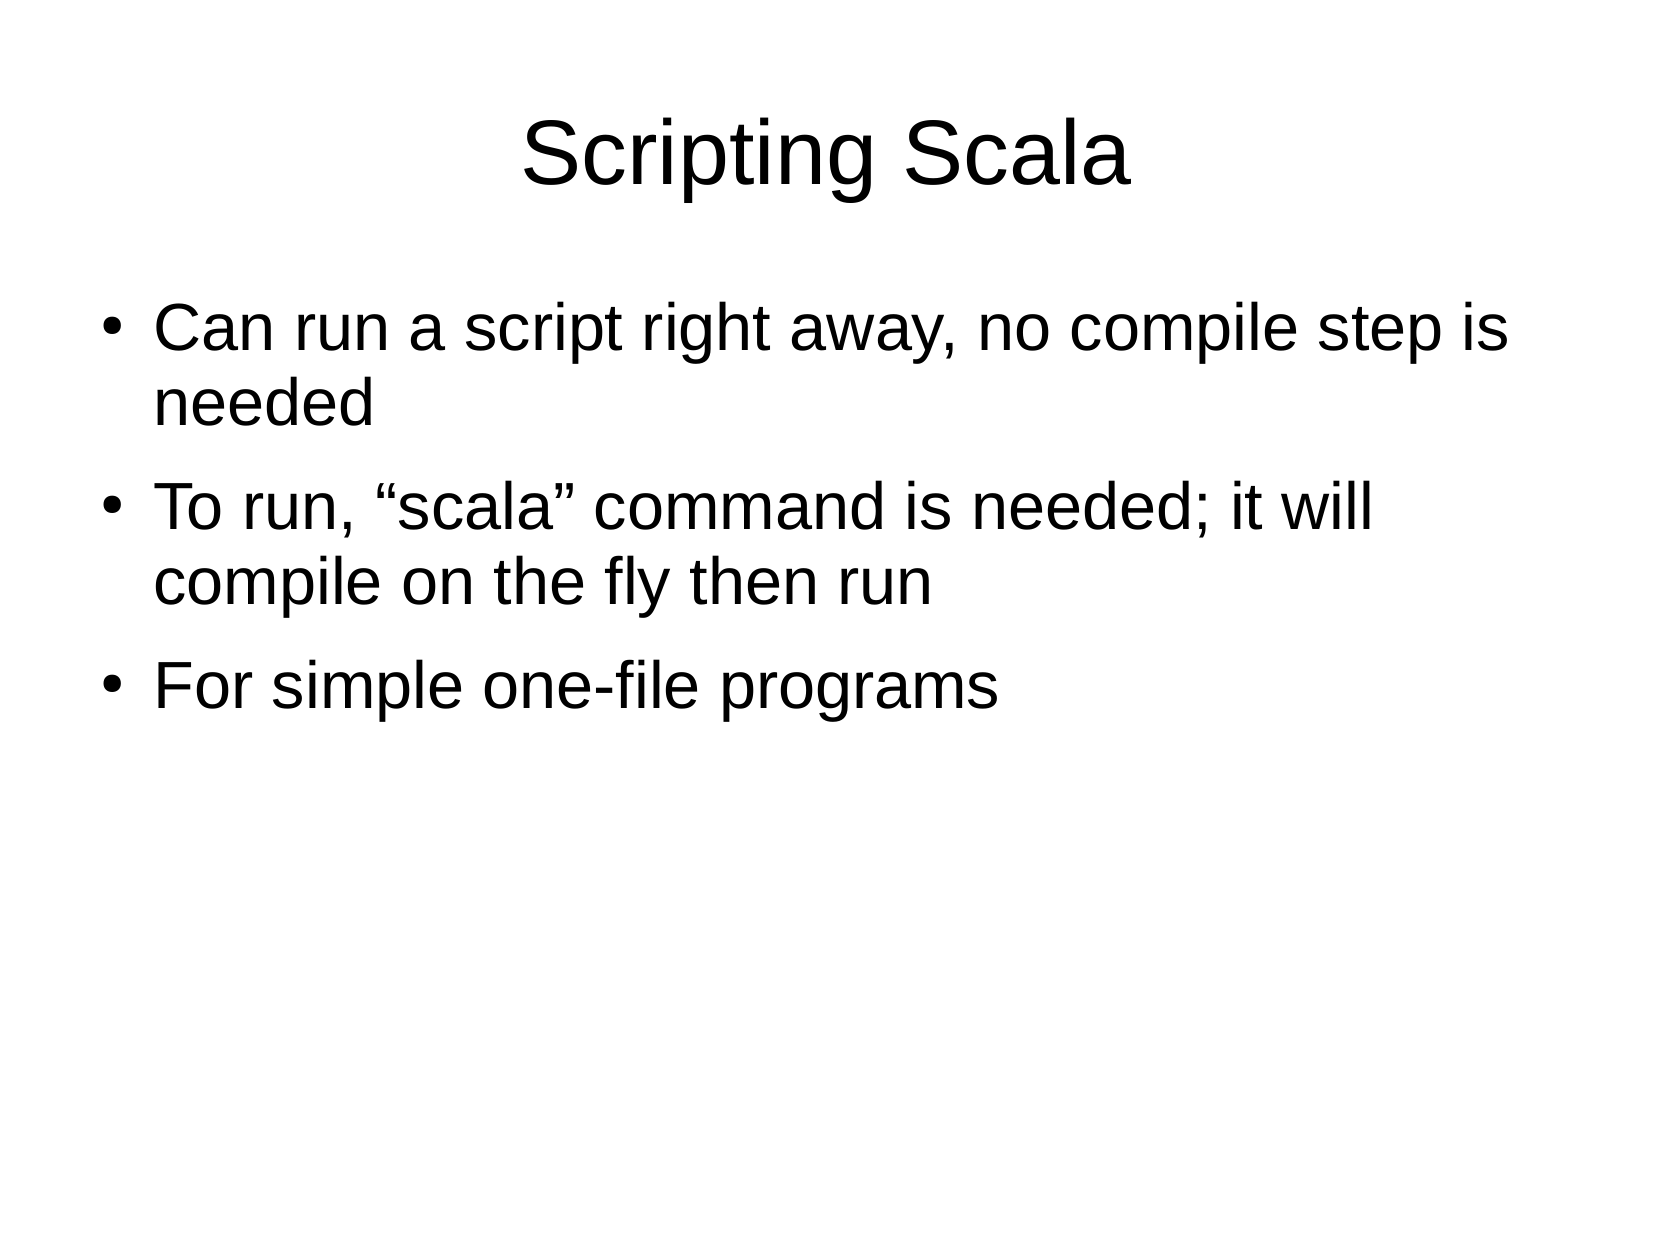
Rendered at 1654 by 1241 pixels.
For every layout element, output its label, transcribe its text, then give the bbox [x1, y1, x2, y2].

title Scripting Scala [82, 49, 1571, 257]
list Can run a script right away, no compile step is needed To run, “scala” command is needed; it will compile on the fly then run For simple one-file programs [82, 290, 1538, 1010]
